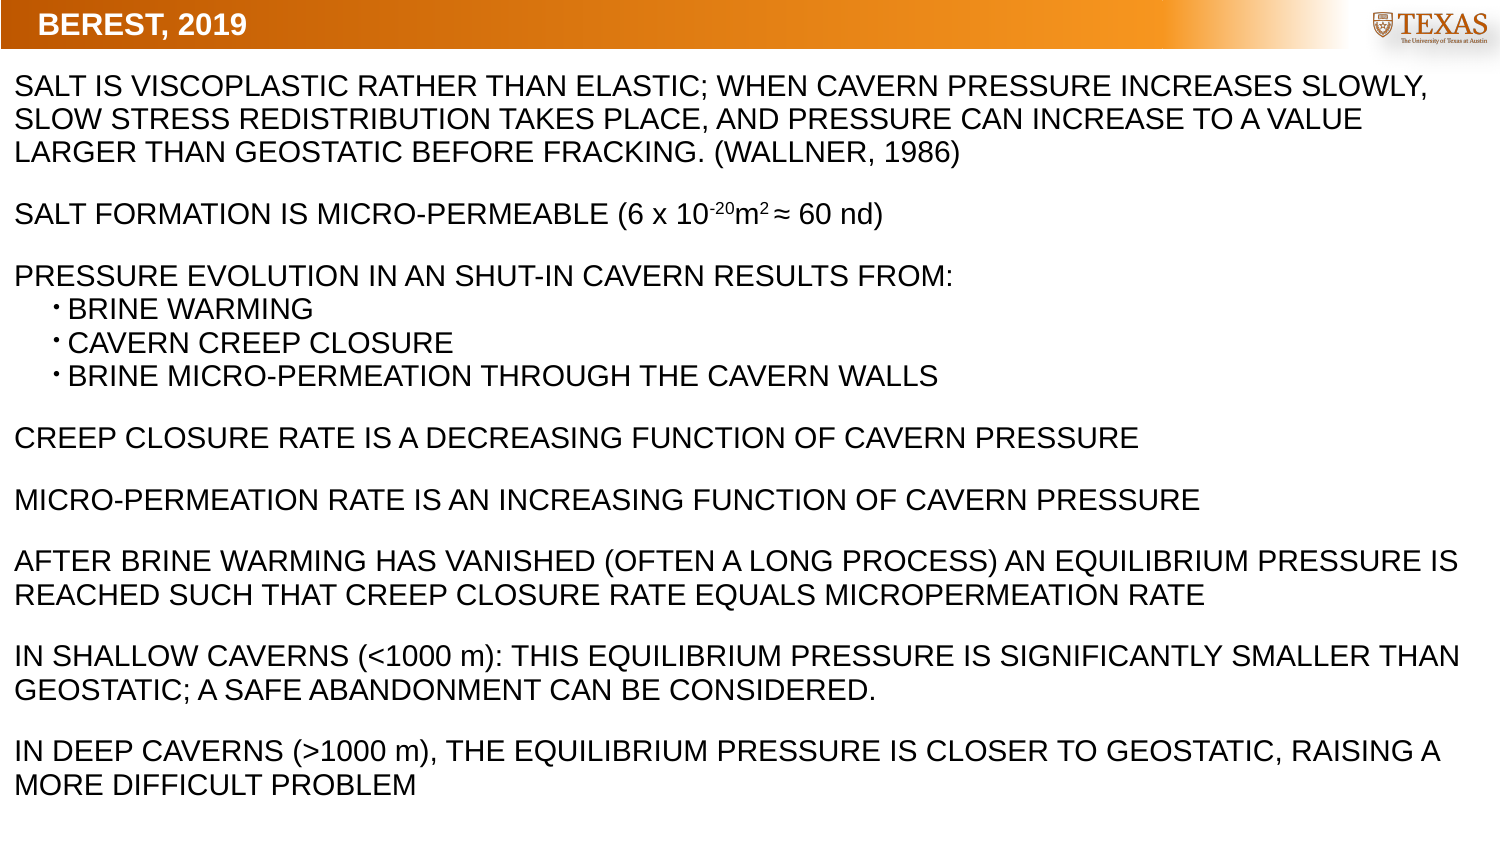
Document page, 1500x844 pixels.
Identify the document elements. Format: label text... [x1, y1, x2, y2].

picture [1348, 0, 1500, 68]
title BEREST, 2019 [37, 0, 1126, 49]
list SALT IS VISCOPLASTIC RATHER THAN ELASTIC; WHEN CAVERN PRESSURE INCREASES SLOWLY, SLOW STRESS REDISTRIBUTION TAKES PLACE, AND PRESSURE CAN INCREASE TO A VALUE LARGER THAN GEOSTATIC BEFORE FRACKING. (WALLNER, 1986) SALT FORMATION IS MICRO-PERMEABLE (6 x 10-20m2 ≈ 60 nd) PRESSURE EVOLUTION IN AN SHUT-IN CAVERN RESULTS FROM: BRINE WARMING CAVERN CREEP CLOSURE BRINE MICRO-PERMEATION THROUGH THE CAVERN WALLS CREEP CLOSURE RATE IS A DECREASING FUNCTION OF CAVERN PRESSURE MICRO-PERMEATION RATE IS AN INCREASING FUNCTION OF CAVERN PRESSURE AFTER BRINE WARMING HAS VANISHED (OFTEN A LONG PROCESS) AN EQUILIBRIUM PRESSURE IS REACHED SUCH THAT CREEP CLOSURE RATE EQUALS MICROPERMEATION RATE IN SHALLOW CAVERNS (<1000 m): THIS EQUILIBRIUM PRESSURE IS SIGNIFICANTLY SMALLER THAN GEOSTATIC; A SAFE ABANDONMENT CAN BE CONSIDERED. IN DEEP CAVERNS (>1000 m), THE EQUILIBRIUM PRESSURE IS CLOSER TO GEOSTATIC, RAISING A MORE DIFFICULT PROBLEM [14, 68, 1463, 817]
